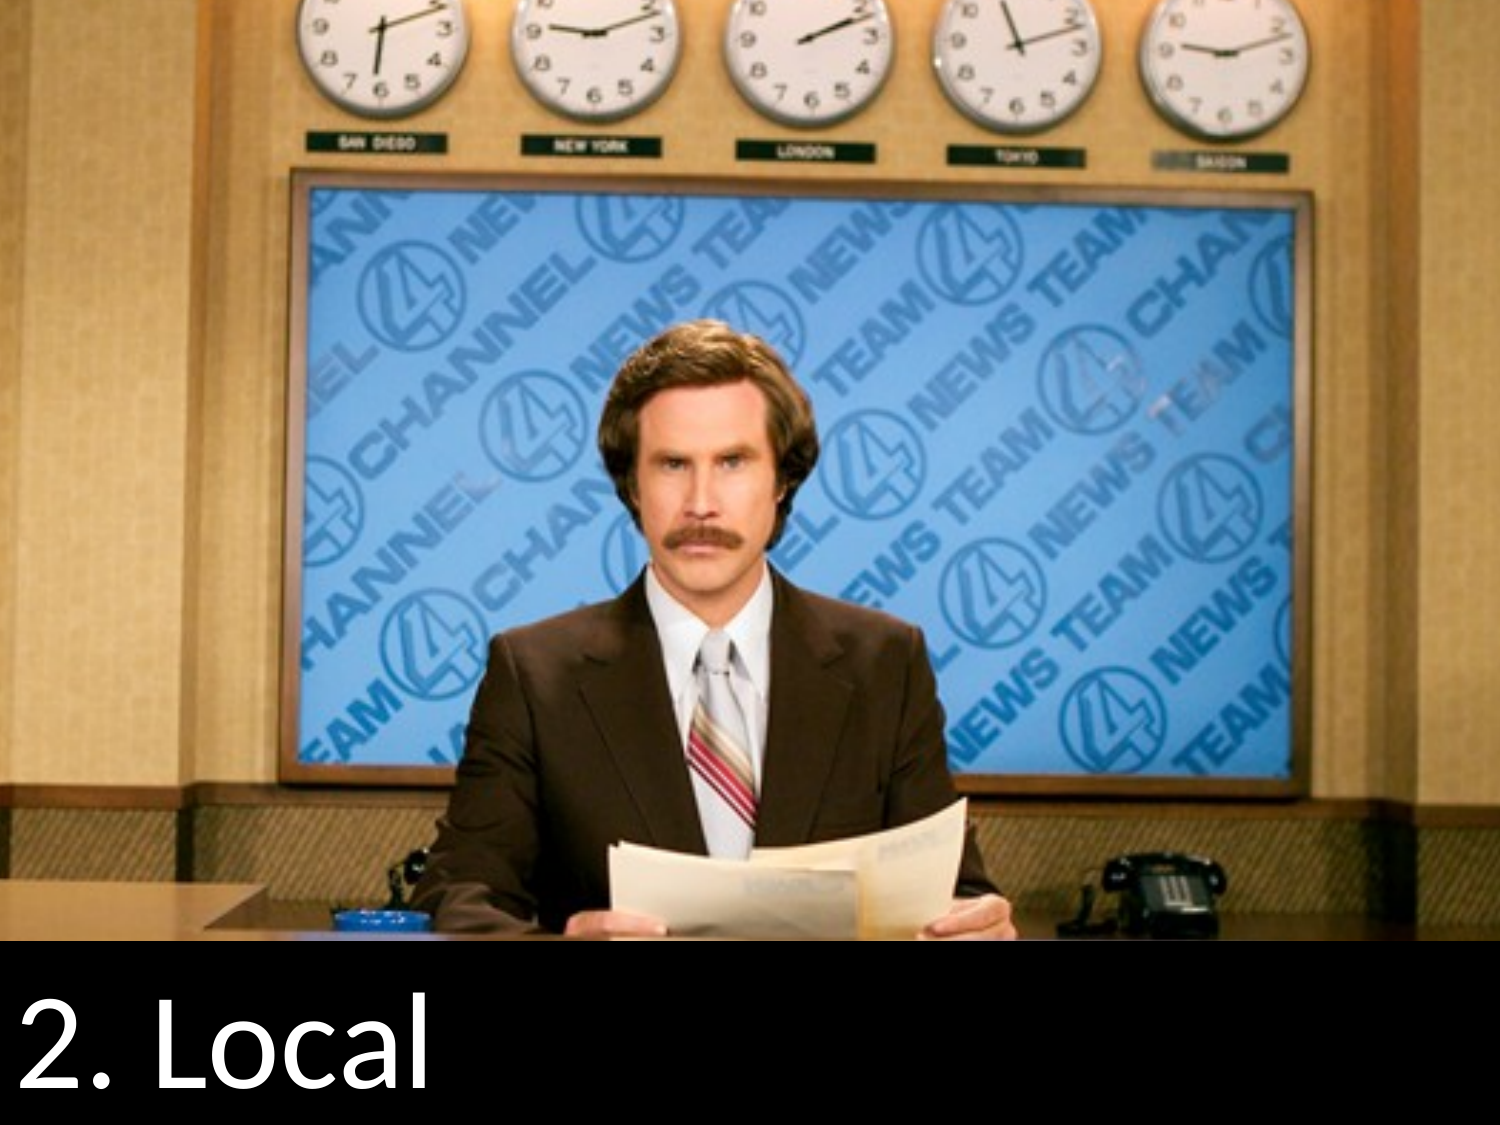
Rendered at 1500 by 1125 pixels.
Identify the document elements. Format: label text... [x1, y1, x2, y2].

picture [0, 0, 1500, 943]
text_box 2. Local [0, 943, 1500, 1124]
